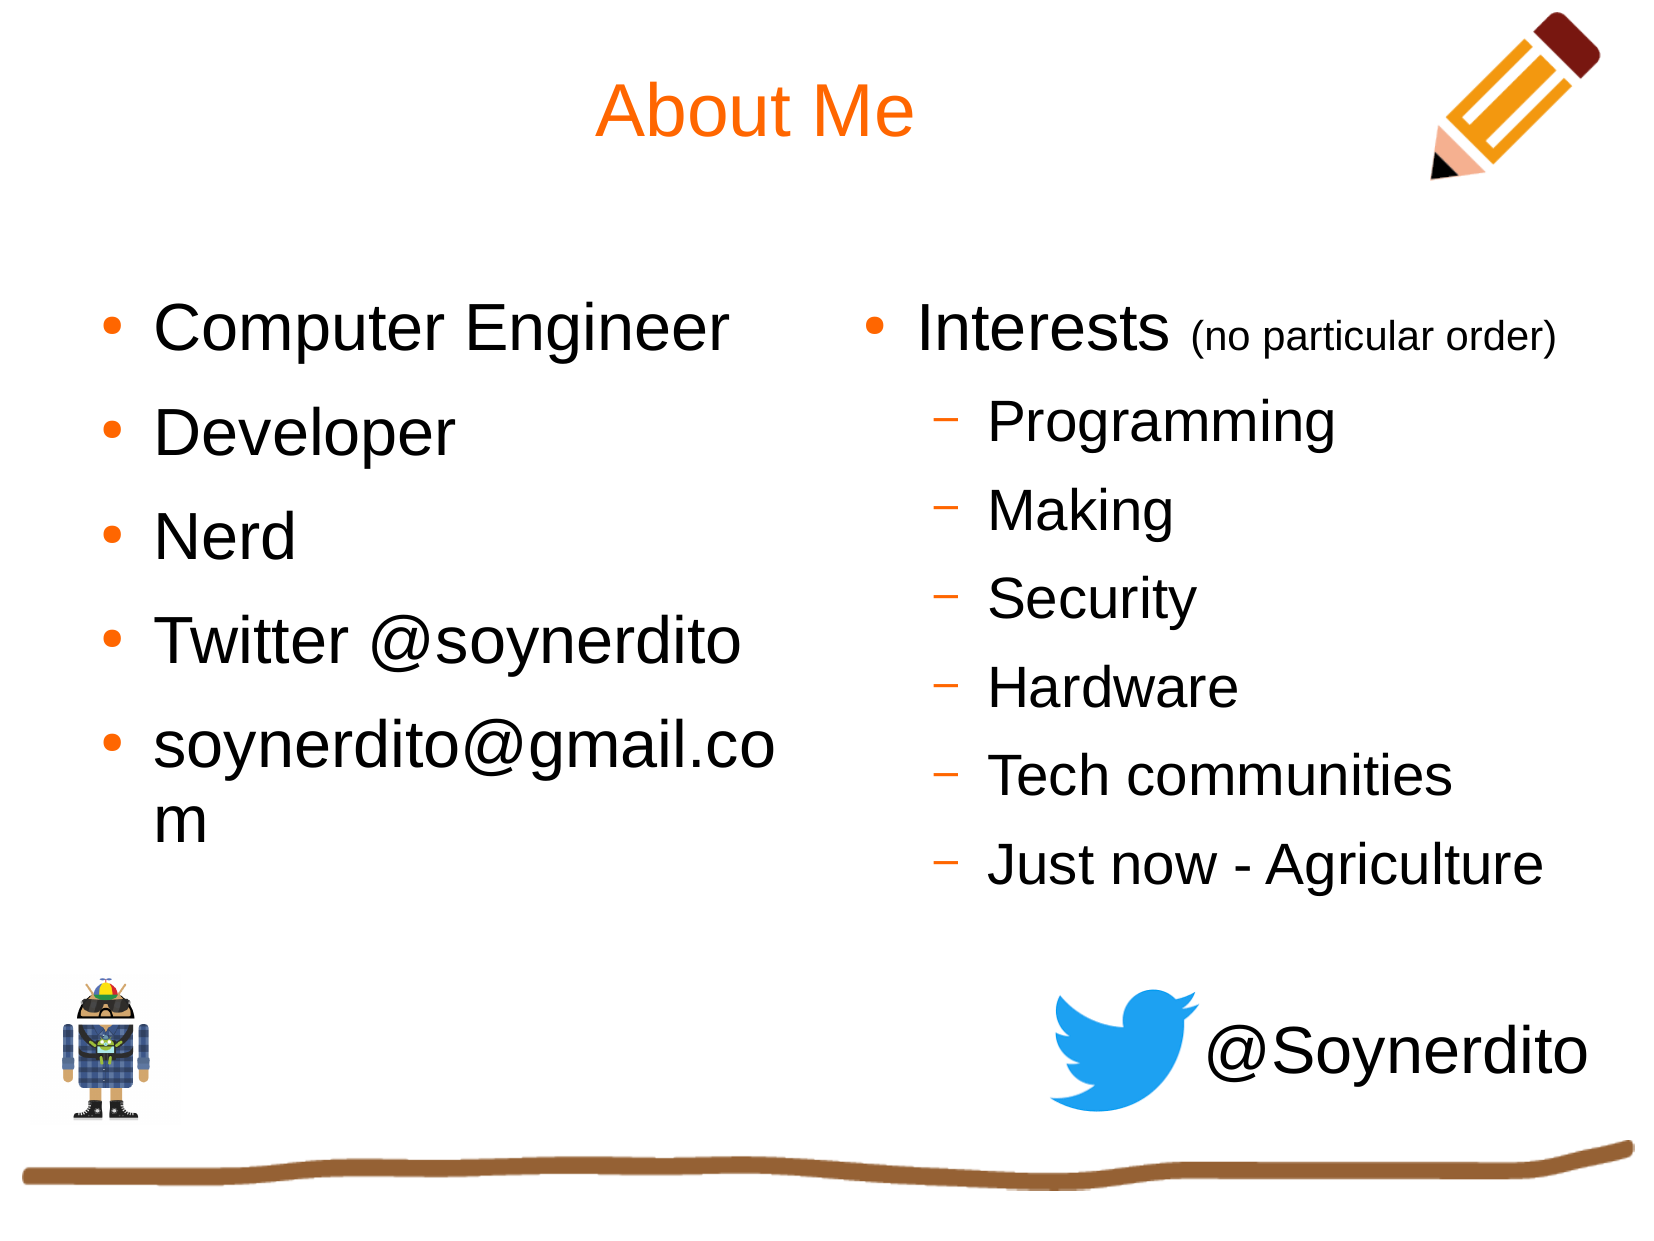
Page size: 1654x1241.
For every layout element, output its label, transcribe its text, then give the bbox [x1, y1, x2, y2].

picture [1430, 12, 1601, 181]
picture [22, 1140, 1635, 1191]
list Computer Engineer Developer Nerd Twitter @soynerdito soynerdito@gmail.com [82, 290, 809, 1122]
list Interests (no particular order) Programming Making Security Hardware Tech communities Just now - Agriculture [845, 290, 1572, 1122]
title About Me [82, 49, 1430, 172]
text_box @Soynerdito [1189, 1005, 1606, 1096]
picture [1049, 989, 1200, 1112]
picture [30, 974, 181, 1126]
